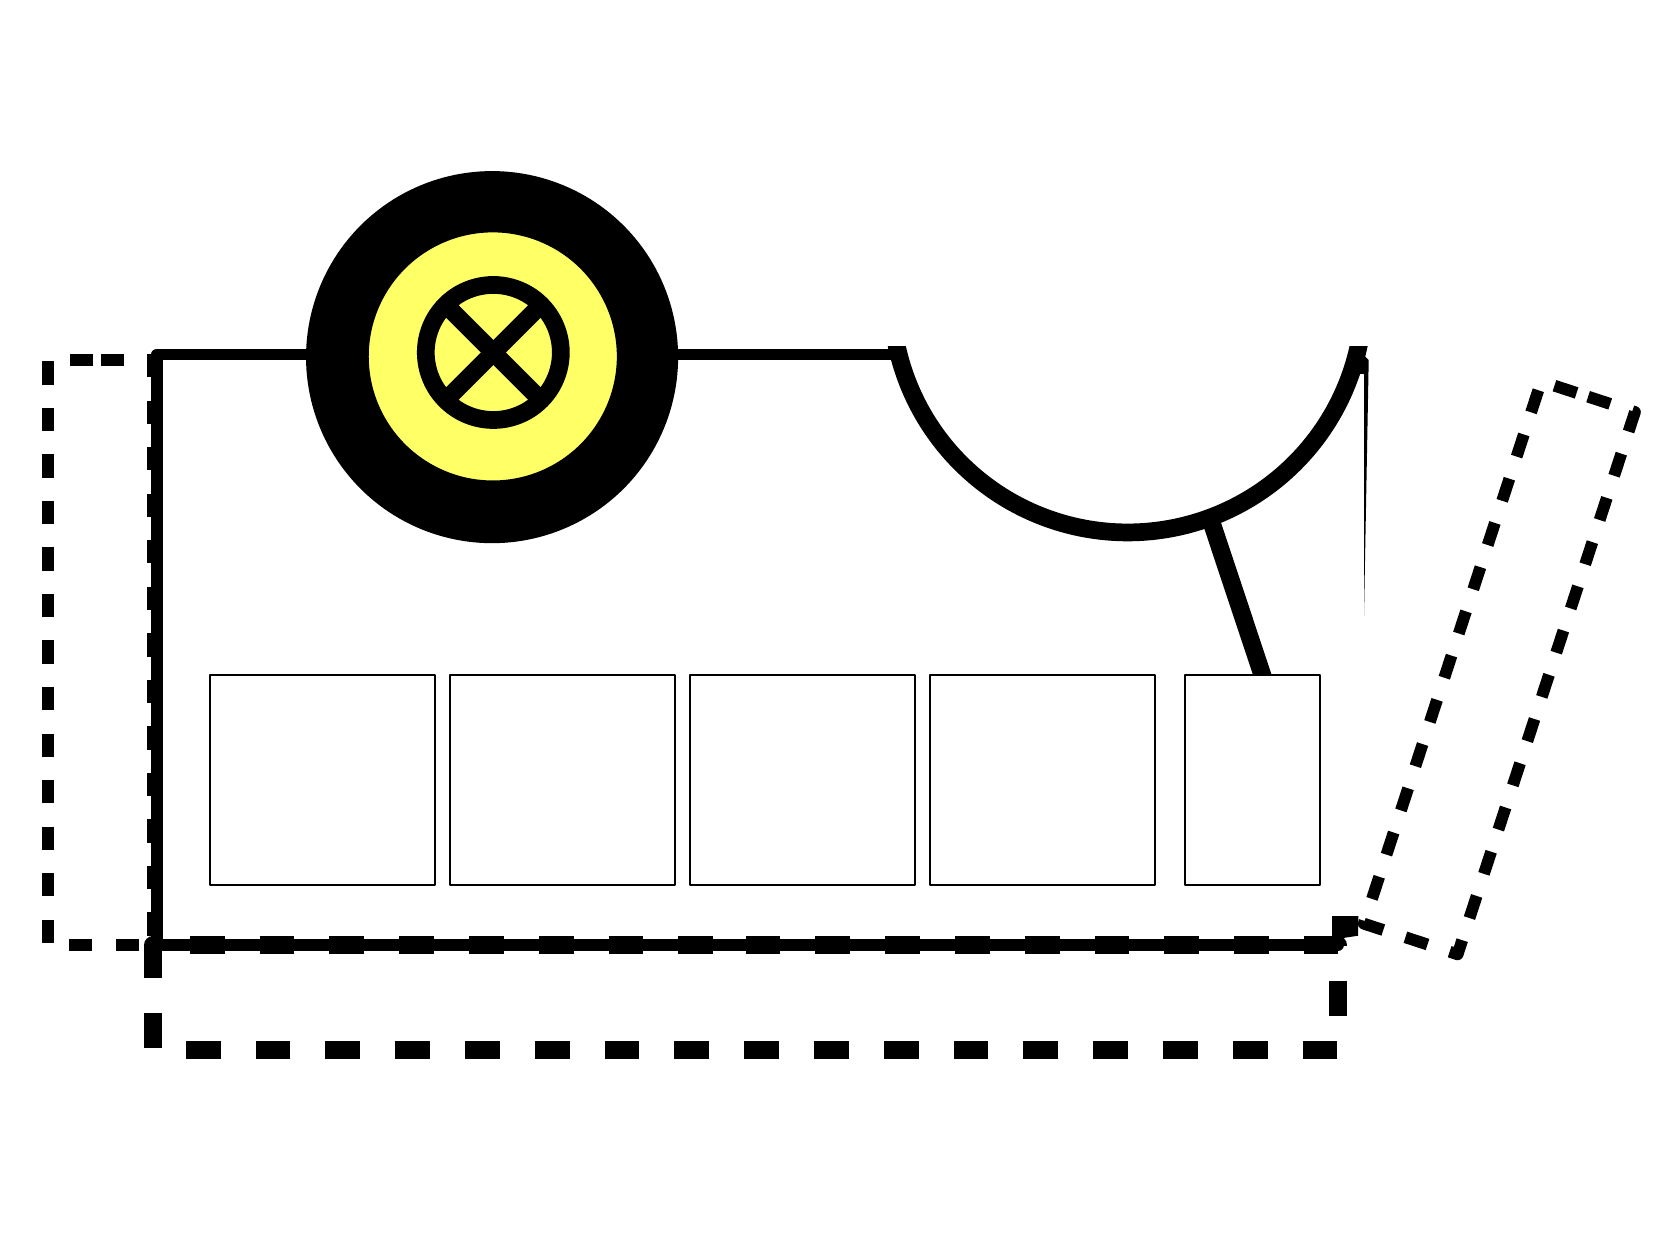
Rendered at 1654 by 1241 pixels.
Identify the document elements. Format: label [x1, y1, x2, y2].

text_box [449, 675, 675, 886]
text_box [704, 45, 1575, 936]
text_box [209, 675, 435, 886]
text_box [929, 675, 1155, 886]
text_box [314, 179, 670, 535]
text_box [689, 675, 915, 886]
